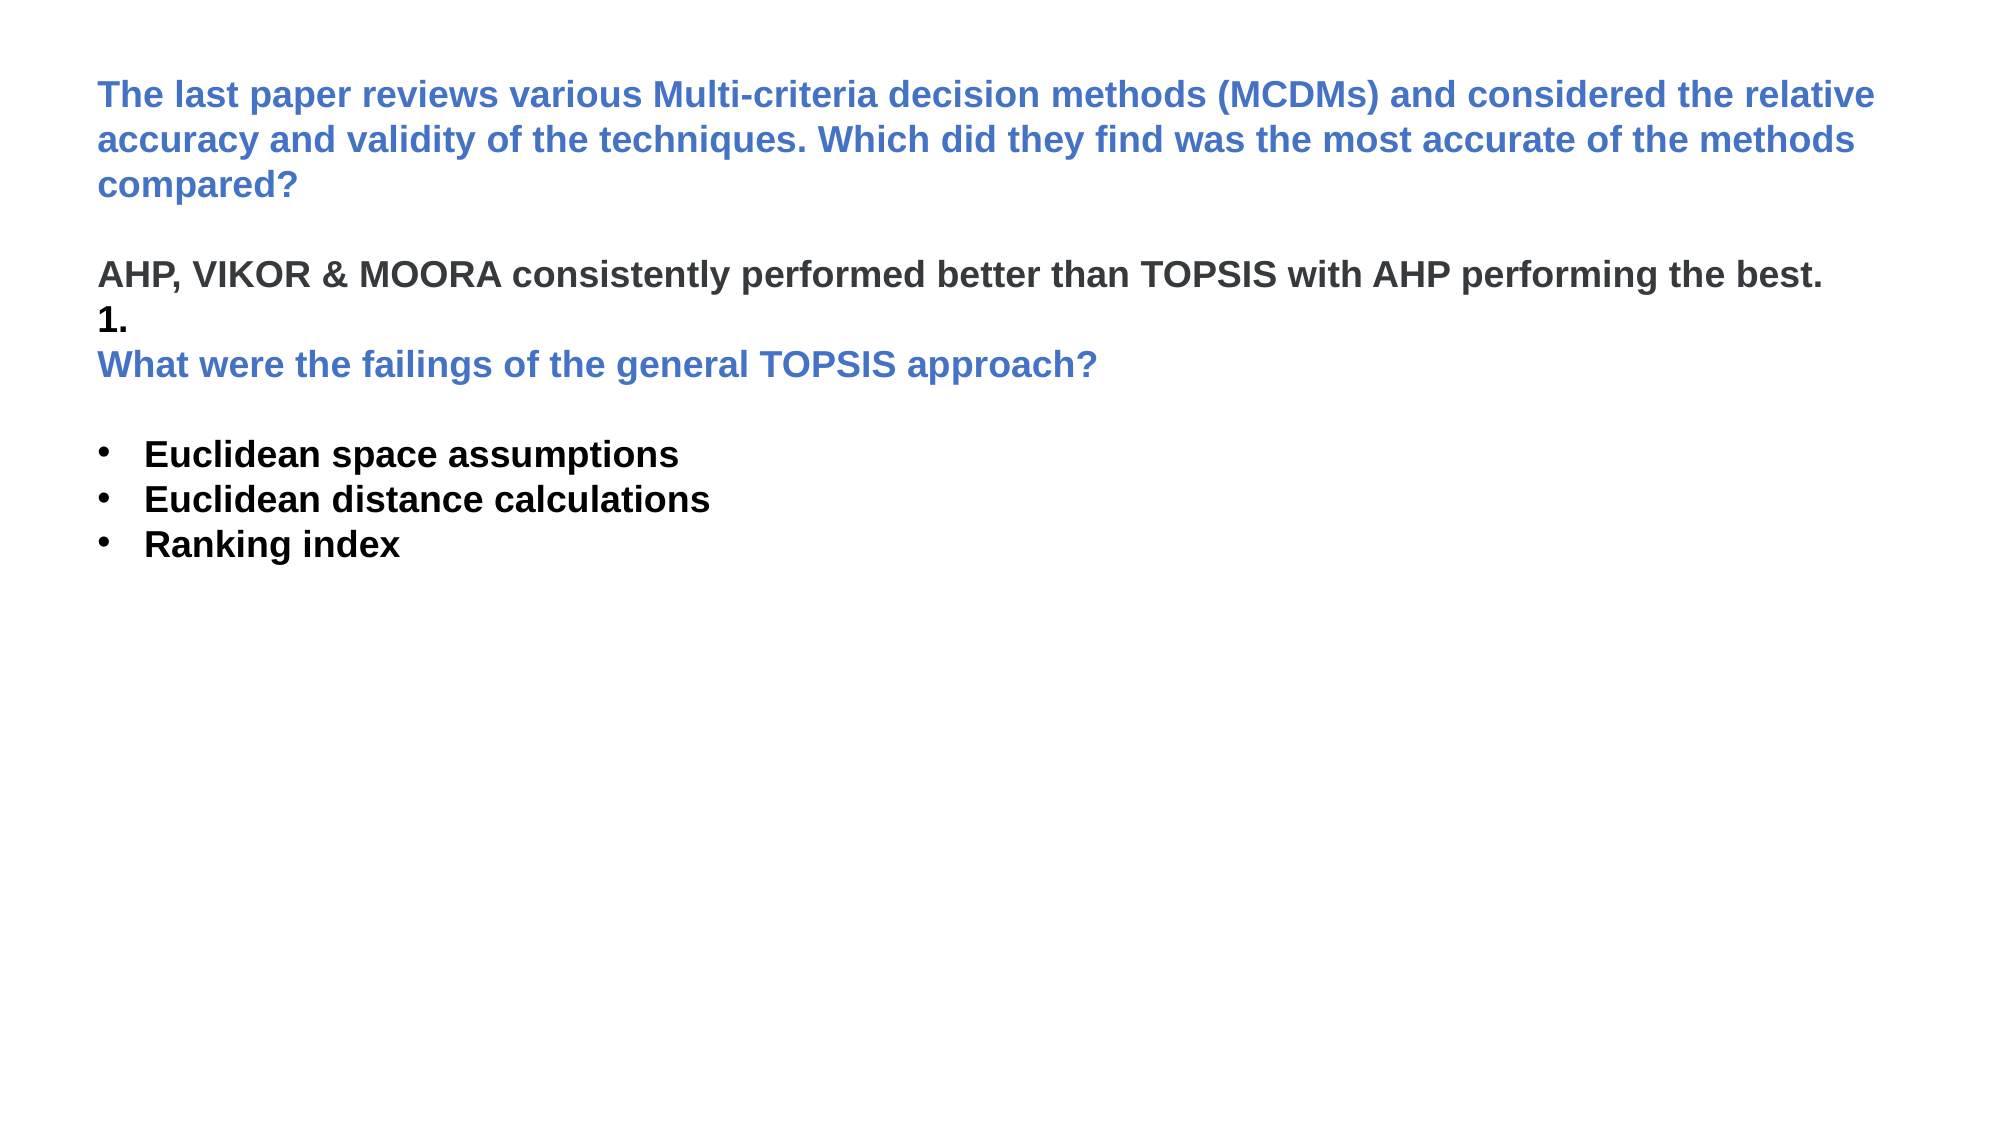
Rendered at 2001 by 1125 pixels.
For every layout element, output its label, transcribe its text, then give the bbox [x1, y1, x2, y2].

text_box The last paper reviews various Multi-criteria decision methods (MCDMs) and considered the relative accuracy and validity of the techniques. Which did they find was the most accurate of the methods compared? AHP, VIKOR & MOORA consistently performed better than TOPSIS with AHP performing the best. What were the failings of the general TOPSIS approach? Euclidean space assumptions Euclidean distance calculations Ranking index [82, 62, 1918, 578]
